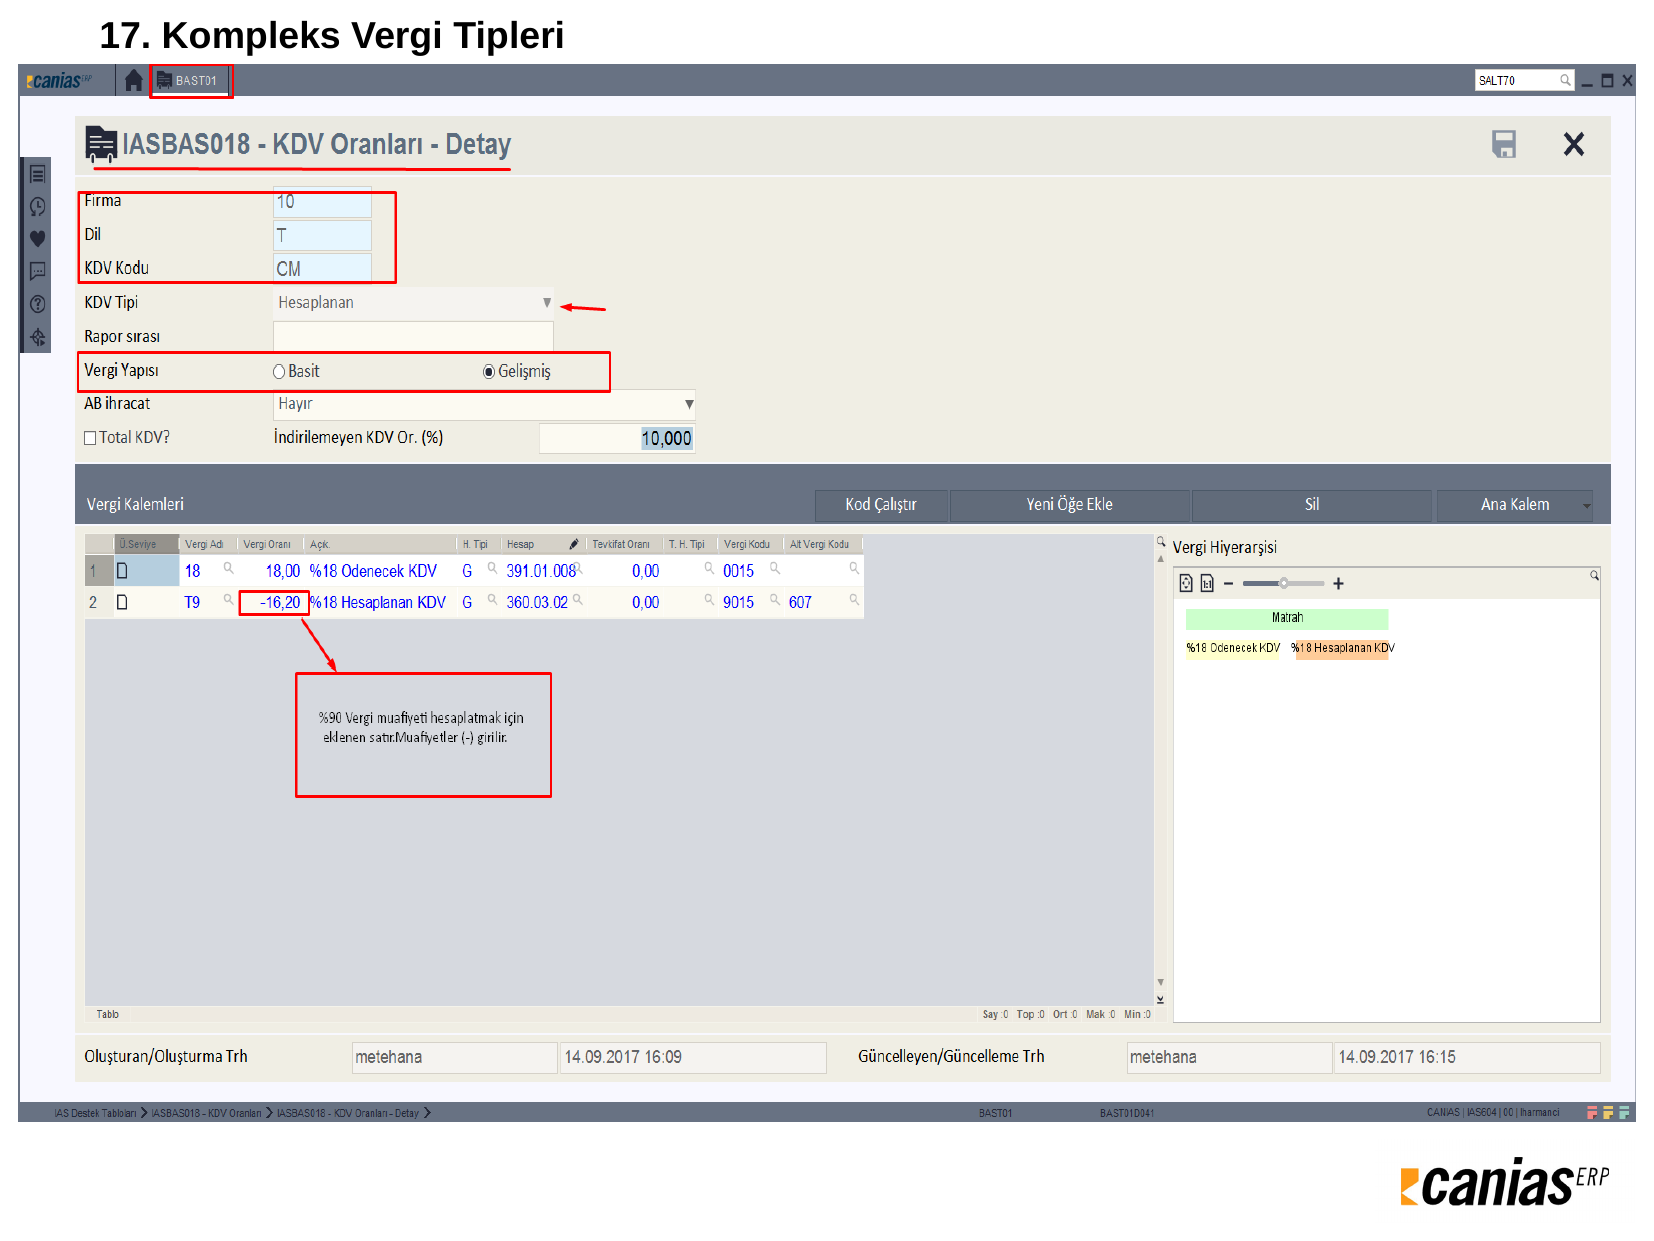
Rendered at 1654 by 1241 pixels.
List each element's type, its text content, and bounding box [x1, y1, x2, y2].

picture [1375, 1139, 1635, 1223]
picture [18, 64, 1636, 1123]
text_box 17. Kompleks Vergi Tipleri [10, 6, 1625, 65]
